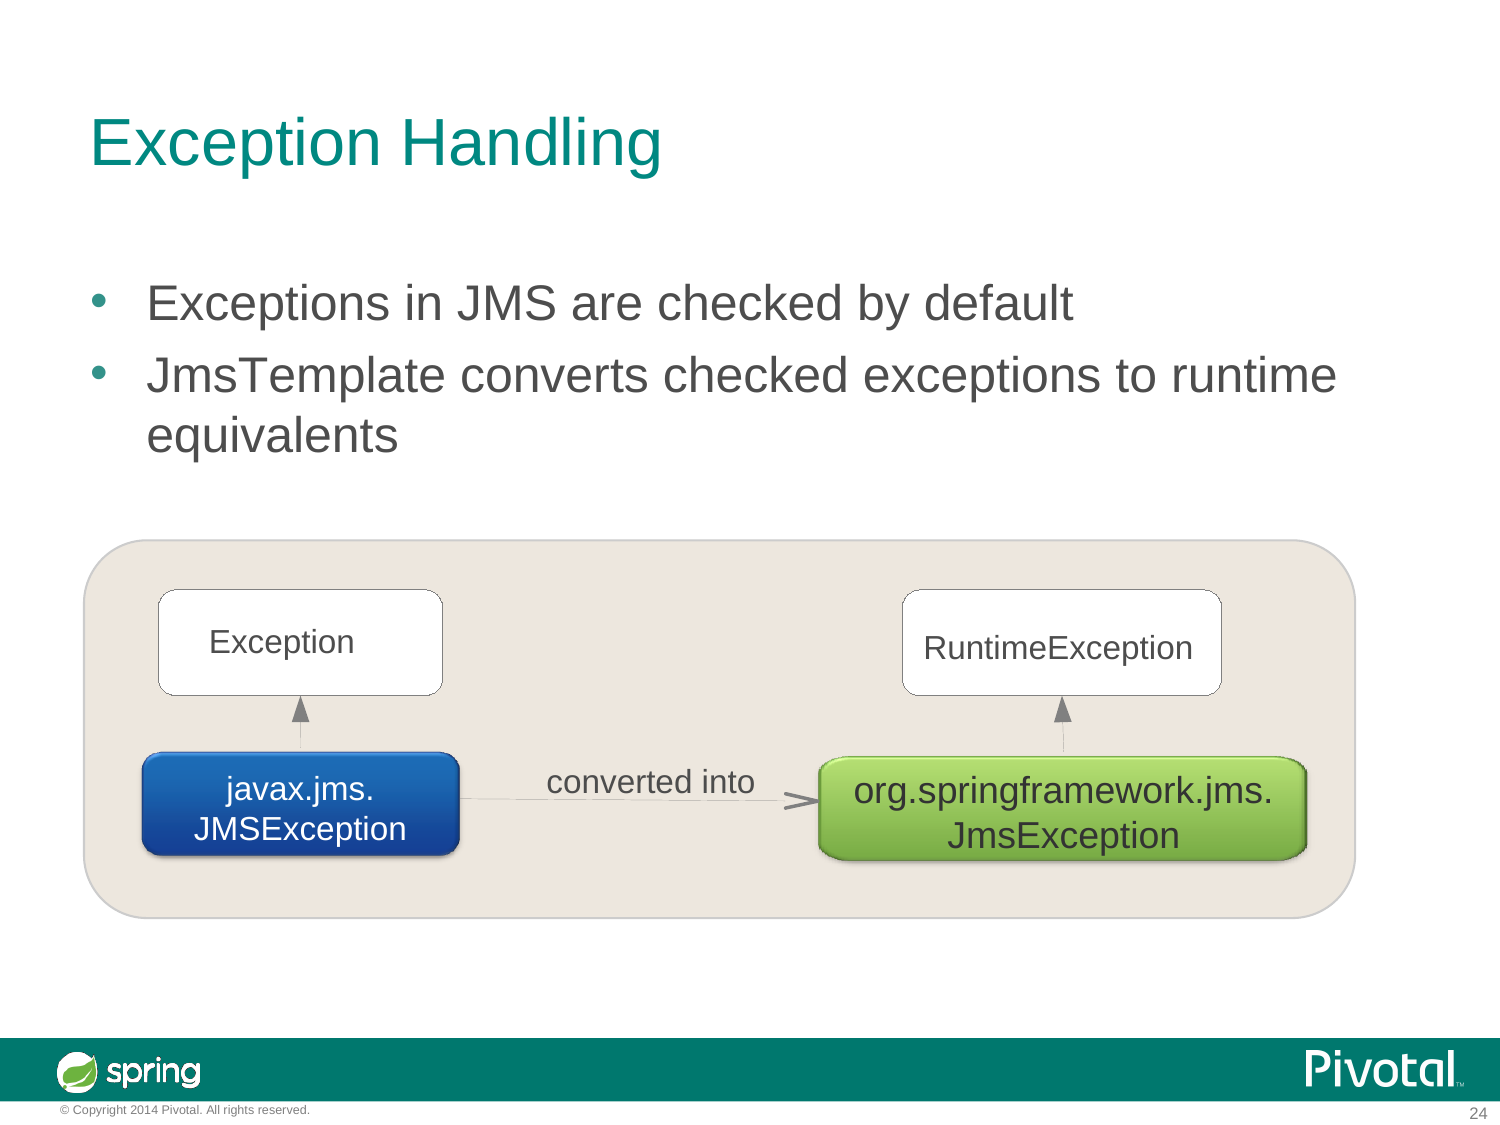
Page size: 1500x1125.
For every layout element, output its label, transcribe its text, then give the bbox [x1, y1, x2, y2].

text_box Exception [193, 613, 370, 668]
text_box RuntimeException [908, 619, 1209, 674]
text_box converted into [531, 752, 815, 808]
list Exceptions in JMS are checked by default JmsTemplate converts checked exceptions to runtime equivalents [75, 262, 1426, 1005]
picture [1306, 1050, 1464, 1087]
picture [32, 1041, 210, 1103]
title Exception Handling [75, 45, 1426, 233]
text_box [83, 540, 1356, 919]
picture [807, 751, 1320, 871]
picture [133, 747, 468, 866]
